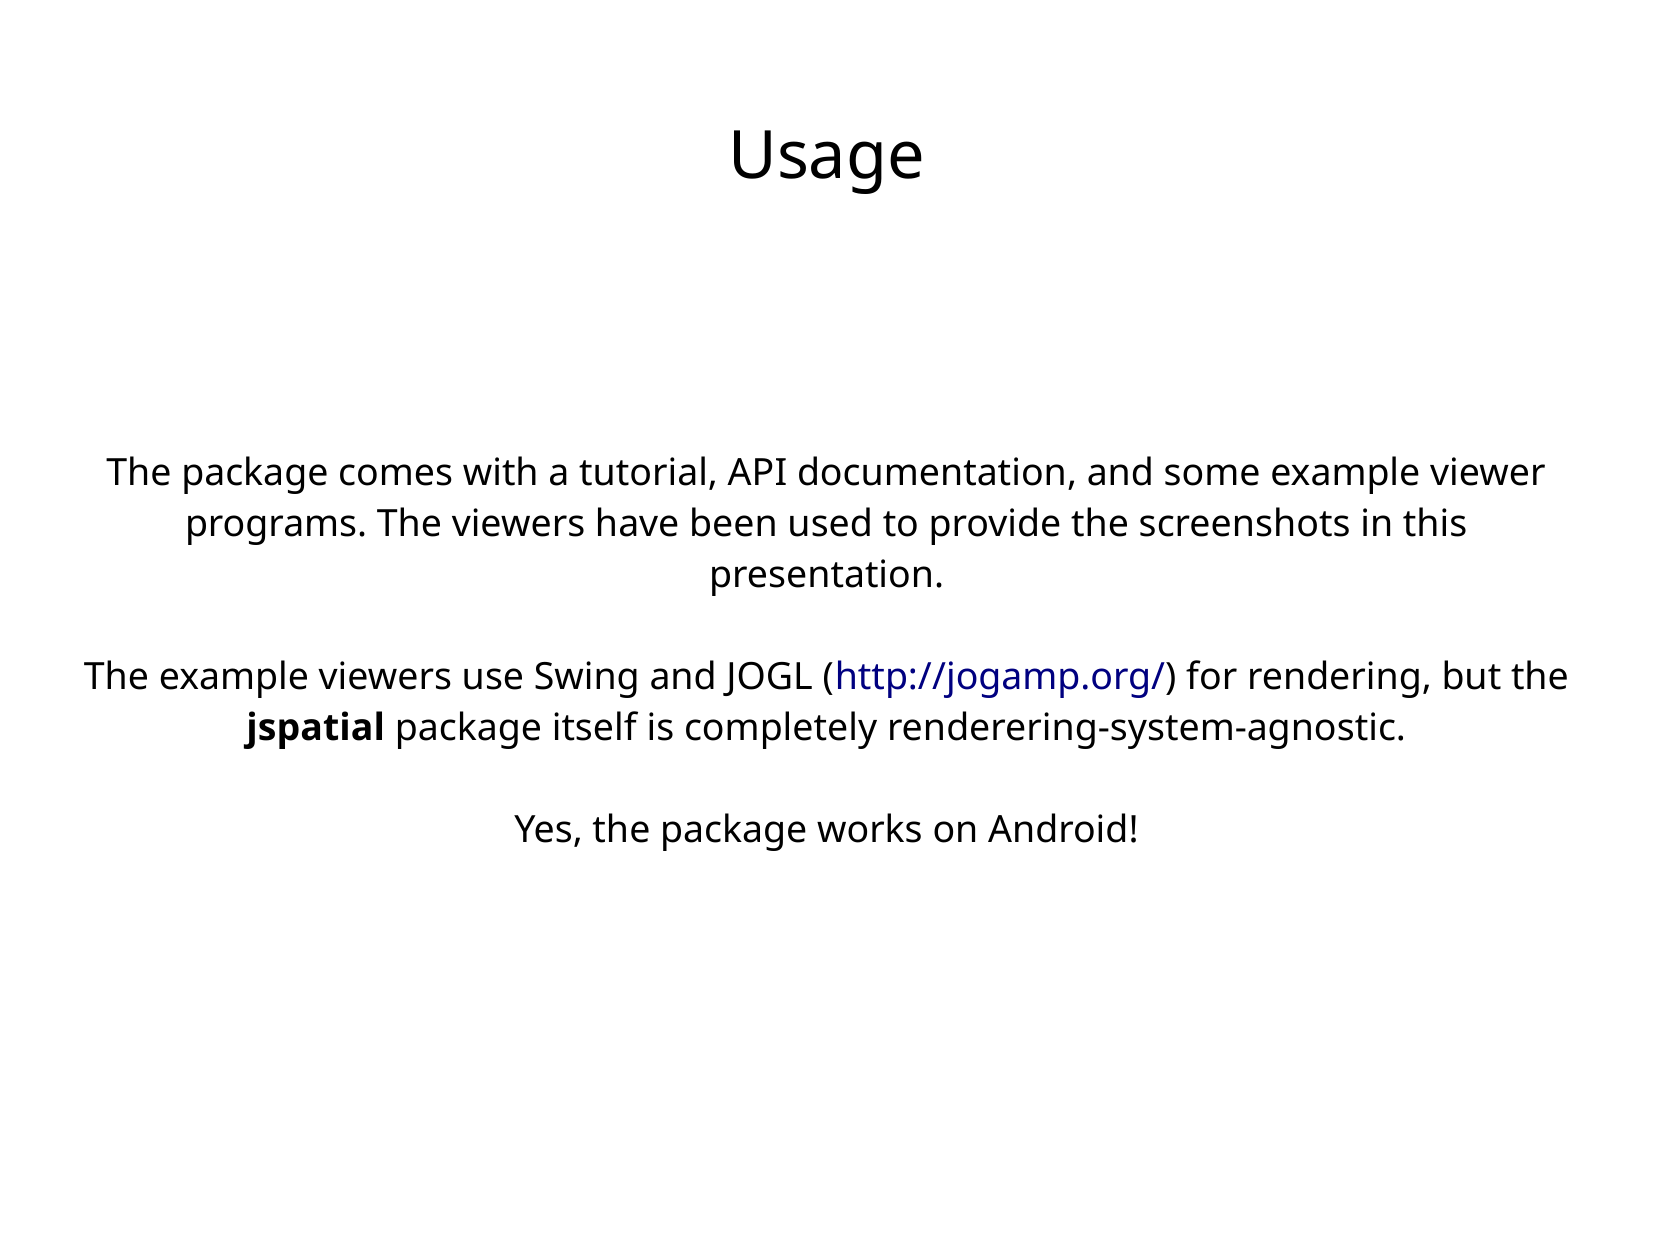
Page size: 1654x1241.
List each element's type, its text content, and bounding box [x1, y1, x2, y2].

title Usage [82, 49, 1571, 257]
subtitle The package comes with a tutorial, API documentation, and some example viewer programs. The viewers have been used to provide the screenshots in this presentation. The example viewers use Swing and JOGL (http://jogamp.org/) for rendering, but the jspatial package itself is completely renderering-system-agnostic. Yes, the package works on Android! [82, 290, 1571, 1010]
